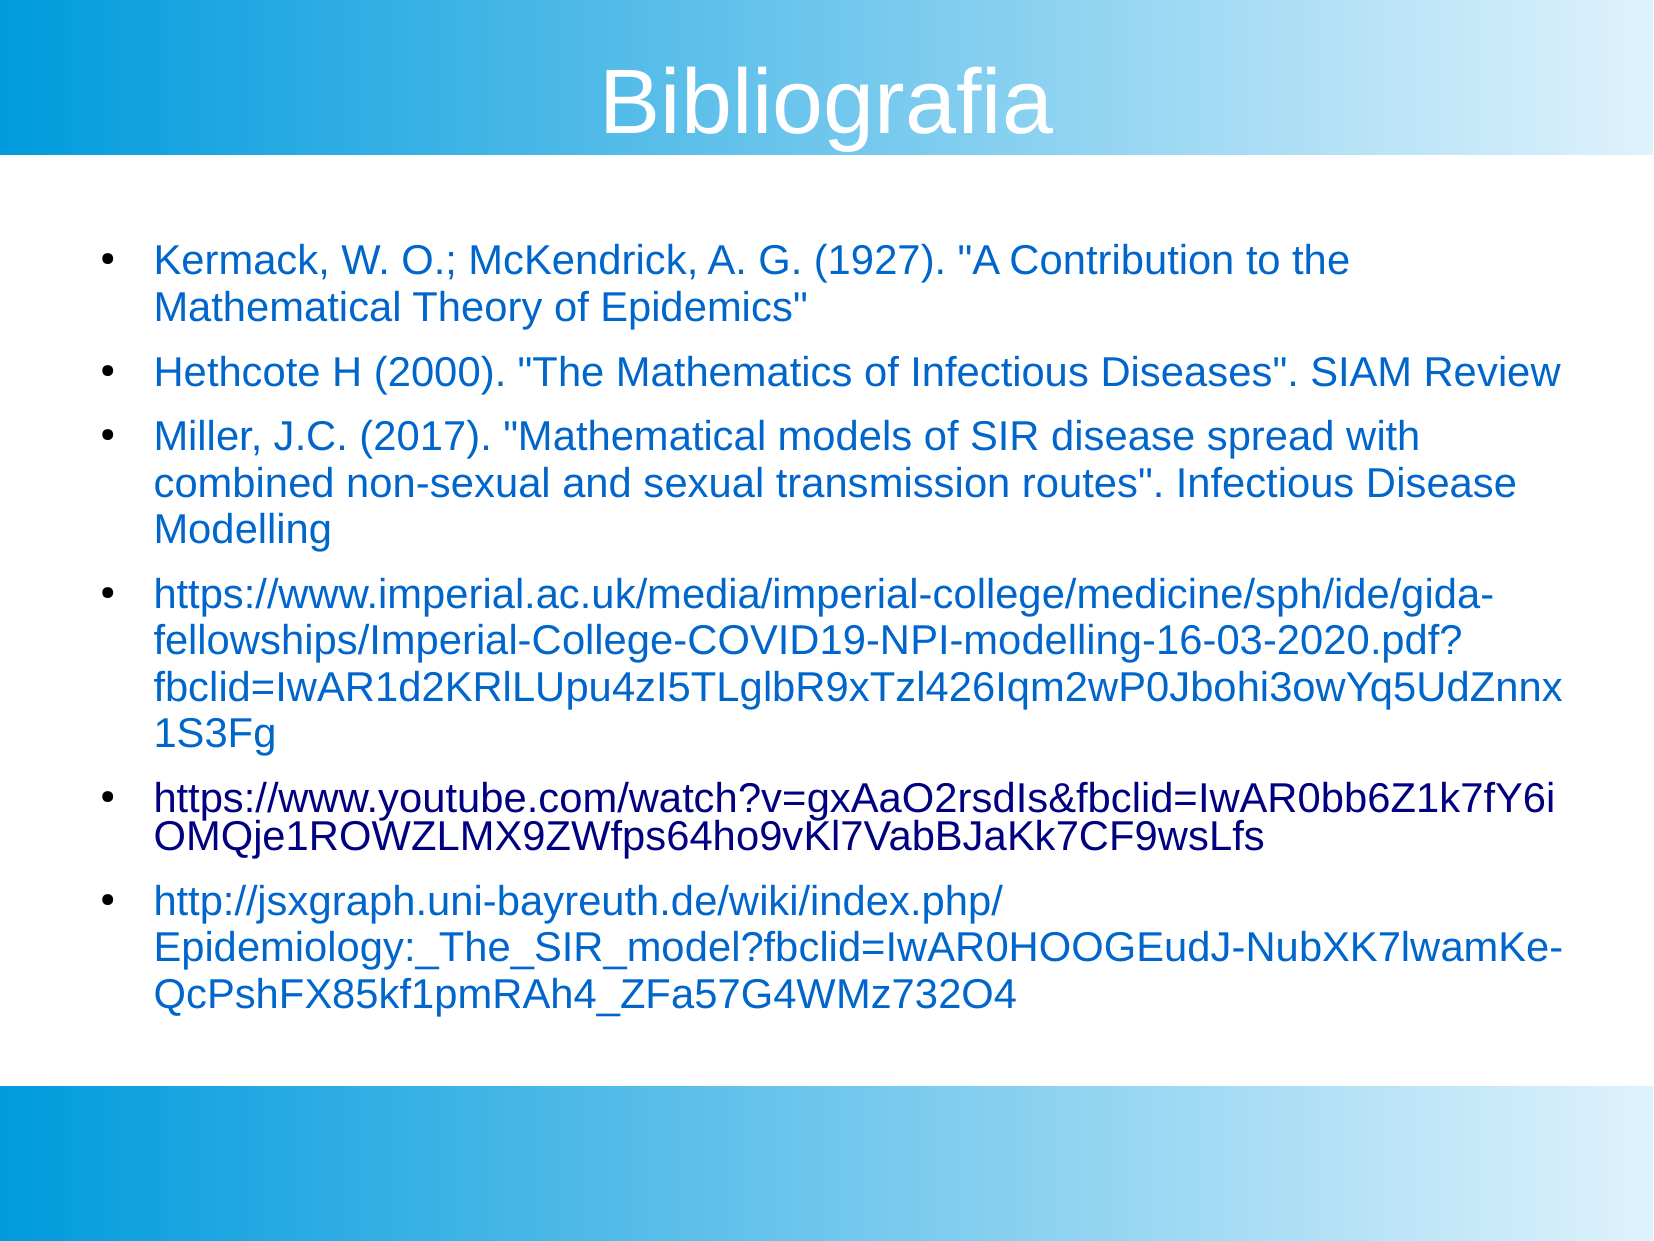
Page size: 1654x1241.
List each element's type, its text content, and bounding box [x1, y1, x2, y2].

list Kermack, W. O.; McKendrick, A. G. (1927). "A Contribution to the Mathematical Theory of Epidemics" Hethcote H (2000). "The Mathematics of Infectious Diseases". SIAM Review Miller, J.C. (2017). "Mathematical models of SIR disease spread with combined non-sexual and sexual transmission routes". Infectious Disease Modelling https://www.imperial.ac.uk/media/imperial-college/medicine/sph/ide/gida-fellowships/Imperial-College-COVID19-NPI-modelling-16-03-2020.pdf?fbclid=IwAR1d2KRlLUpu4zI5TLglbR9xTzl426Iqm2wP0Jbohi3owYq5UdZnnx1S3Fg https://www.youtube.com/watch?v=gxAaO2rsdIs&fbclid=IwAR0bb6Z1k7fY6iOMQje1ROWZLMX9ZWfps64ho9vKl7VabBJaKk7CF9wsLfs http://jsxgraph.uni-bayreuth.de/wiki/index.php/Epidemiology:_The_SIR_model?fbclid=IwAR0HOOGEudJ-NubXK7lwamKe-QcPshFX85kf1pmRAh4_ZFa57G4WMz732O4 [82, 237, 1571, 957]
title Bibliografia [82, 49, 1571, 155]
